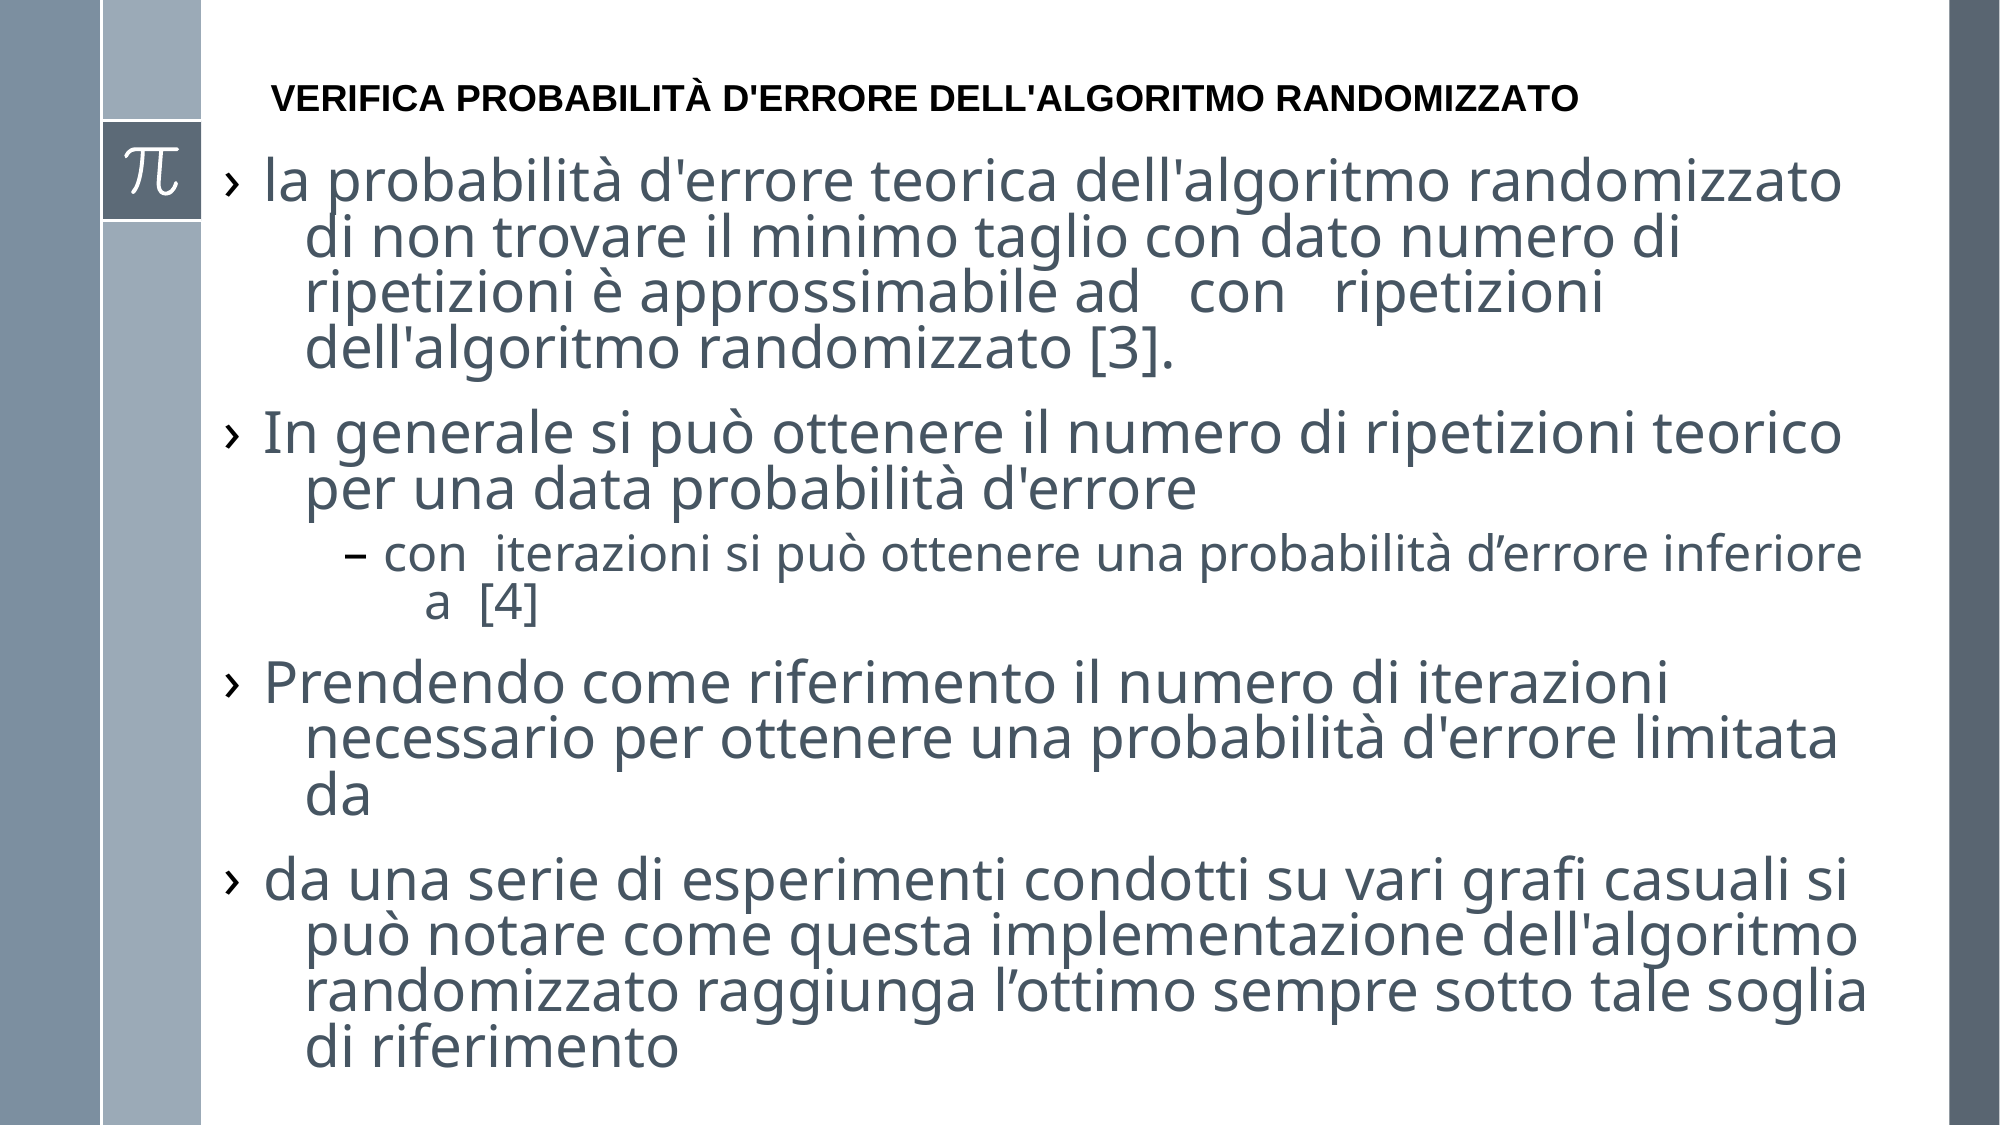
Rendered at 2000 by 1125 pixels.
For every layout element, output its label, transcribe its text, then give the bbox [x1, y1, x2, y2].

title VERIFICA PROBABILITÀ D'ERRORE DELL'ALGORITMO RANDOMIZZATO [255, 30, 1861, 127]
list la probabilità d'errore teorica dell'algoritmo randomizzato di non trovare il minimo taglio con dato numero di ripetizioni è approssimabile ad con ripetizioni dell'algoritmo randomizzato [3]. In generale si può ottenere il numero di ripetizioni teorico per una data probabilità d'errore con iterazioni si può ottenere una probabilità d’errore inferiore a [4] Prendendo come riferimento il numero di iterazioni necessario per ottenere una probabilità d'errore limitata da da una serie di esperimenti condotti su vari grafi casuali si può notare come questa implementazione dell'algoritmo randomizzato raggiunga l’ottimo sempre sotto tale soglia di riferimento [208, 149, 1907, 1125]
